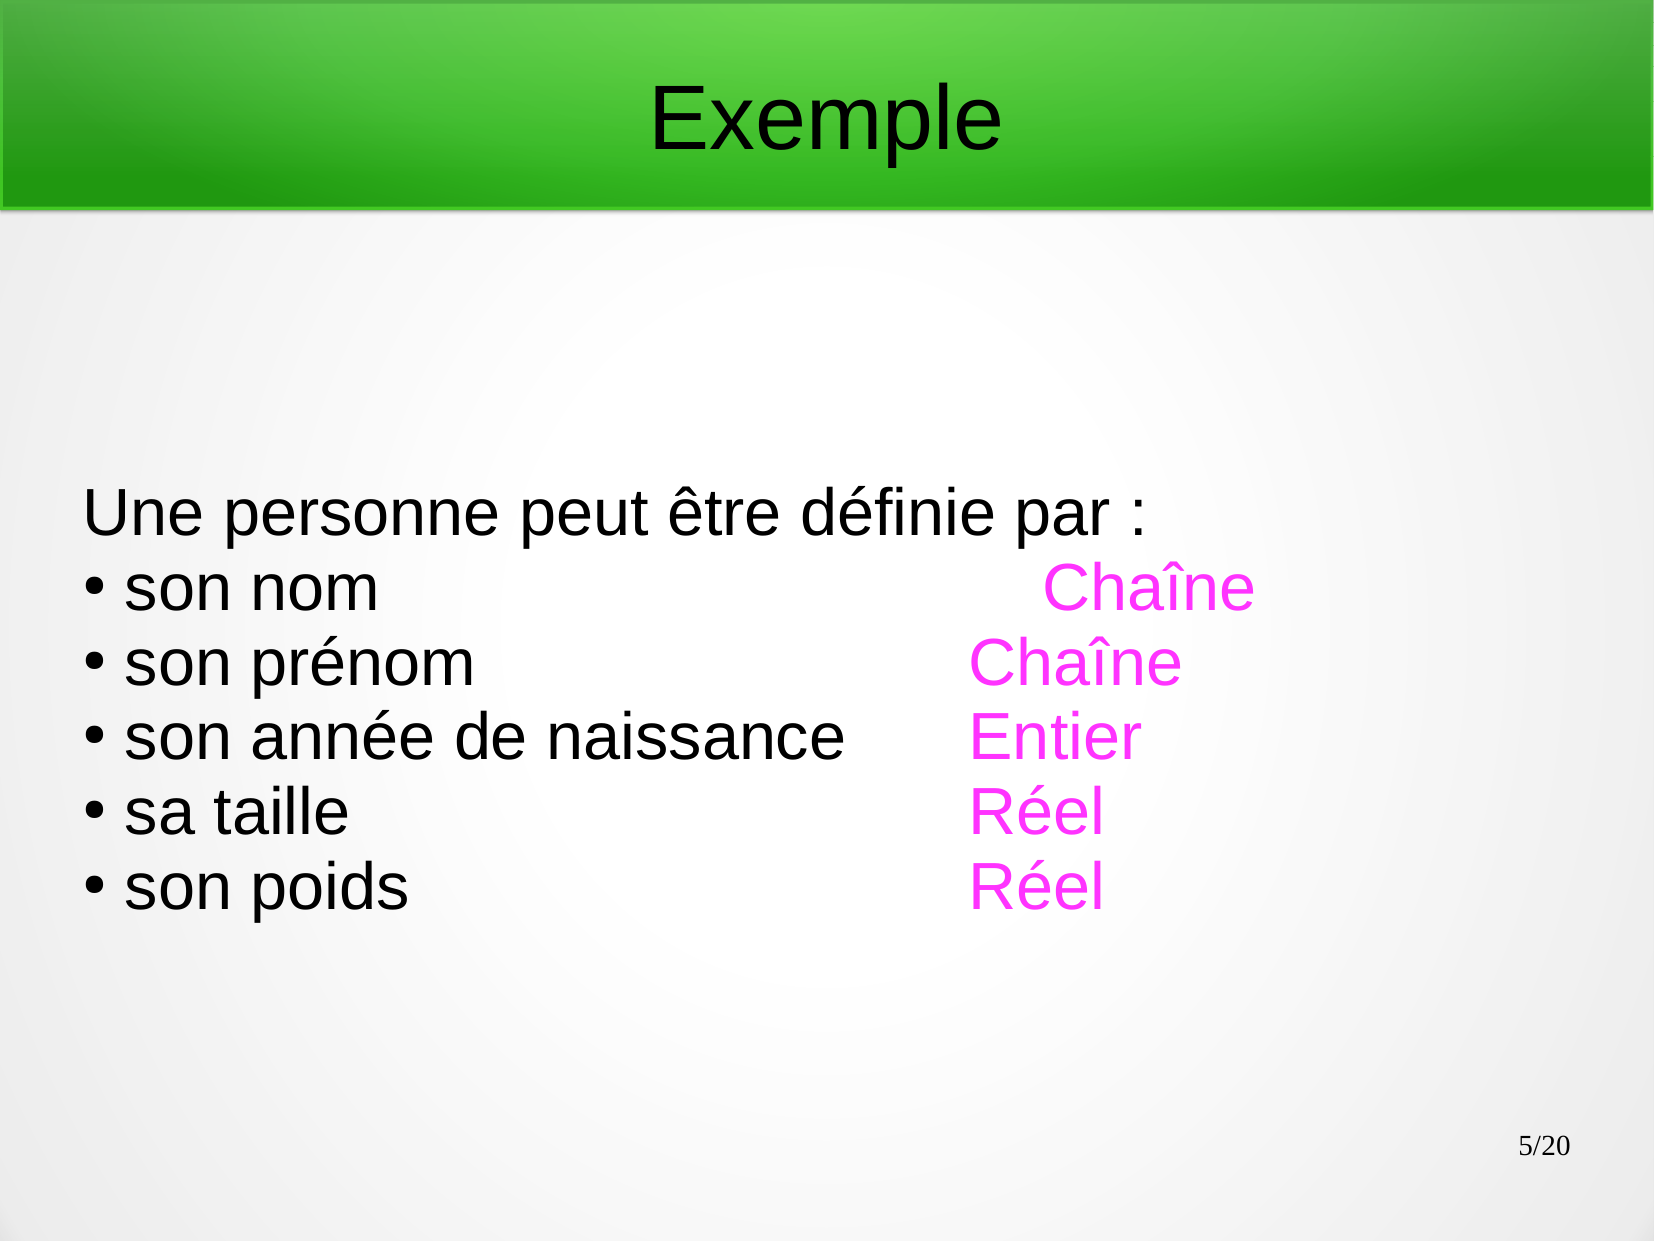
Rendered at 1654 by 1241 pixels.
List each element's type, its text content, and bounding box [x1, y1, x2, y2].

subtitle Une personne peut être définie par : son nom Chaîne son prénom Chaîne son année de naissance Entier sa taille Réel son poids Réel [82, 290, 1571, 1109]
title Exemple [82, 47, 1571, 189]
